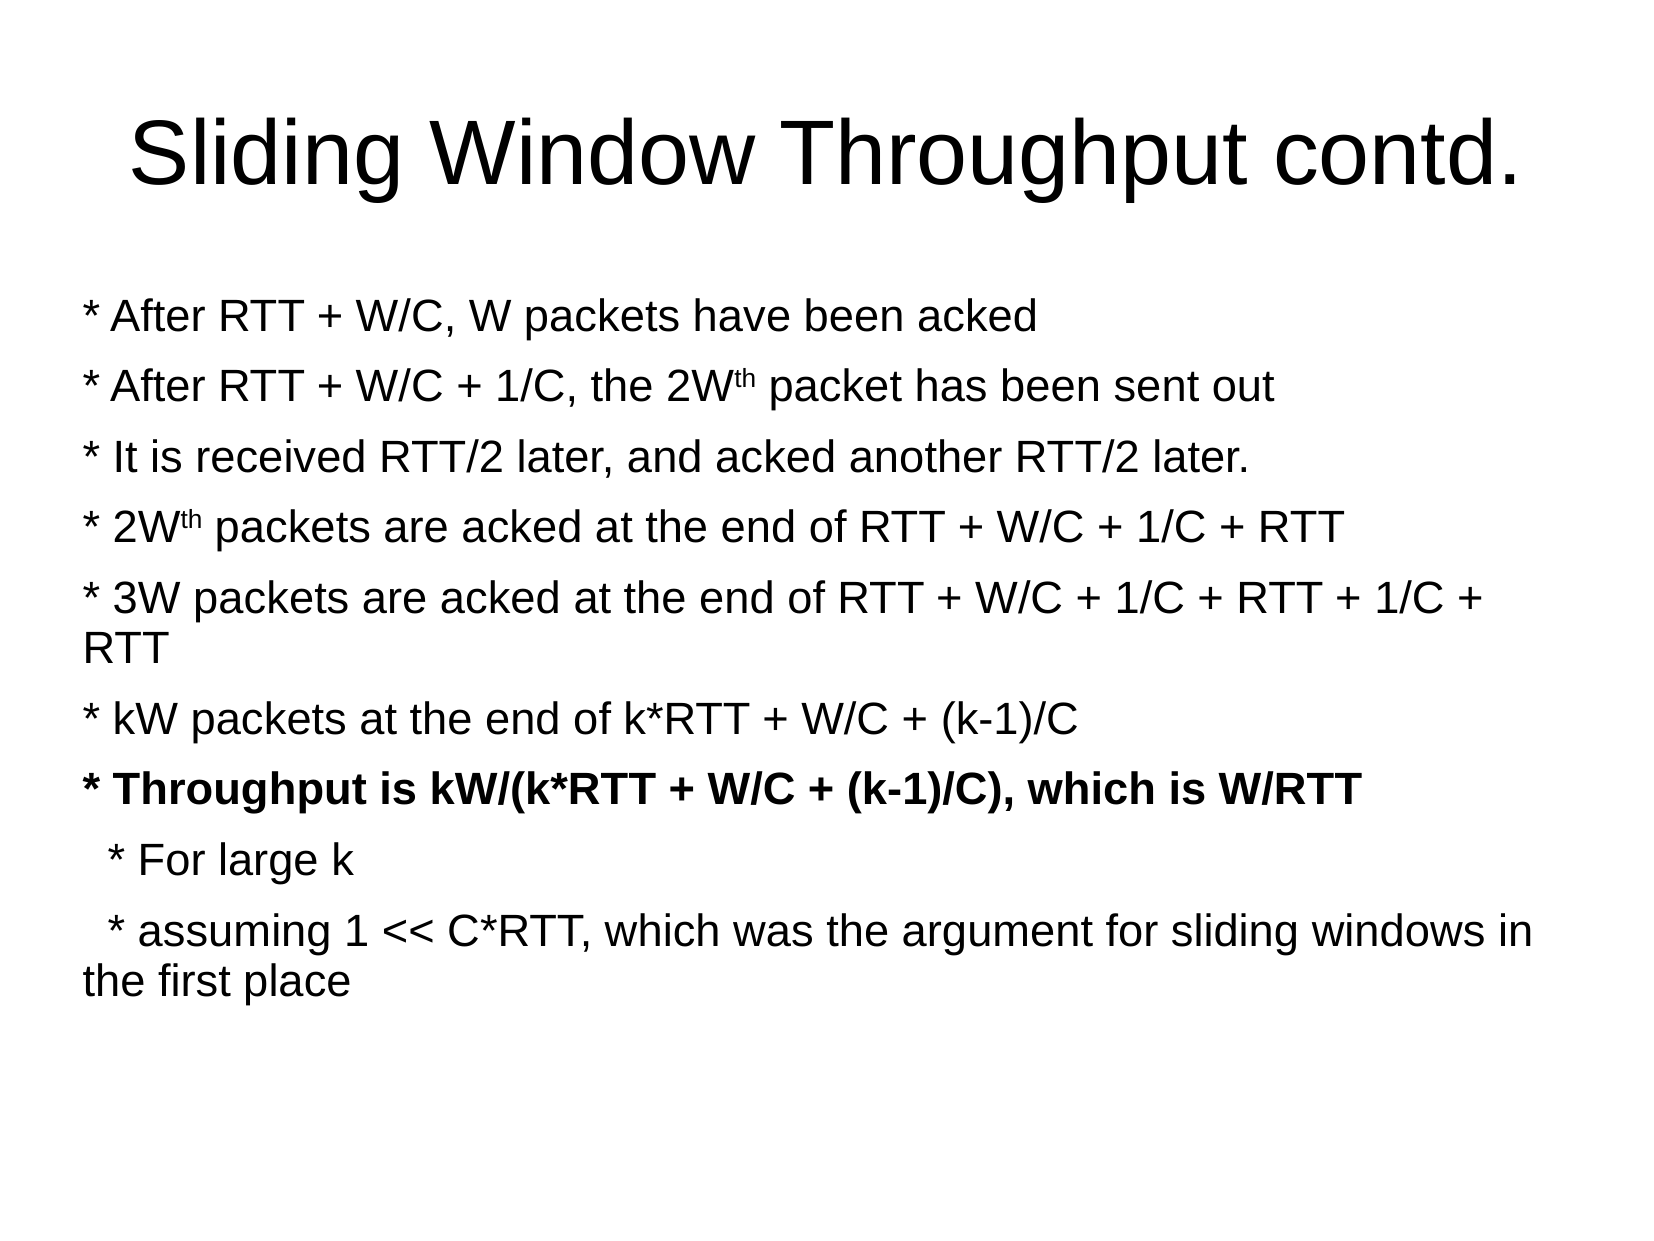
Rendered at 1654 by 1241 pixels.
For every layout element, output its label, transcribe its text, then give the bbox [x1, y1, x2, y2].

title Sliding Window Throughput contd. [82, 49, 1571, 257]
list * After RTT + W/C, W packets have been acked * After RTT + W/C + 1/C, the 2Wth packet has been sent out * It is received RTT/2 later, and acked another RTT/2 later. * 2Wth packets are acked at the end of RTT + W/C + 1/C + RTT * 3W packets are acked at the end of RTT + W/C + 1/C + RTT + 1/C + RTT * kW packets at the end of k*RTT + W/C + (k-1)/C * Throughput is kW/(k*RTT + W/C + (k-1)/C), which is W/RTT * For large k * assuming 1 << C*RTT, which was the argument for sliding windows in the first place [82, 290, 1571, 1010]
